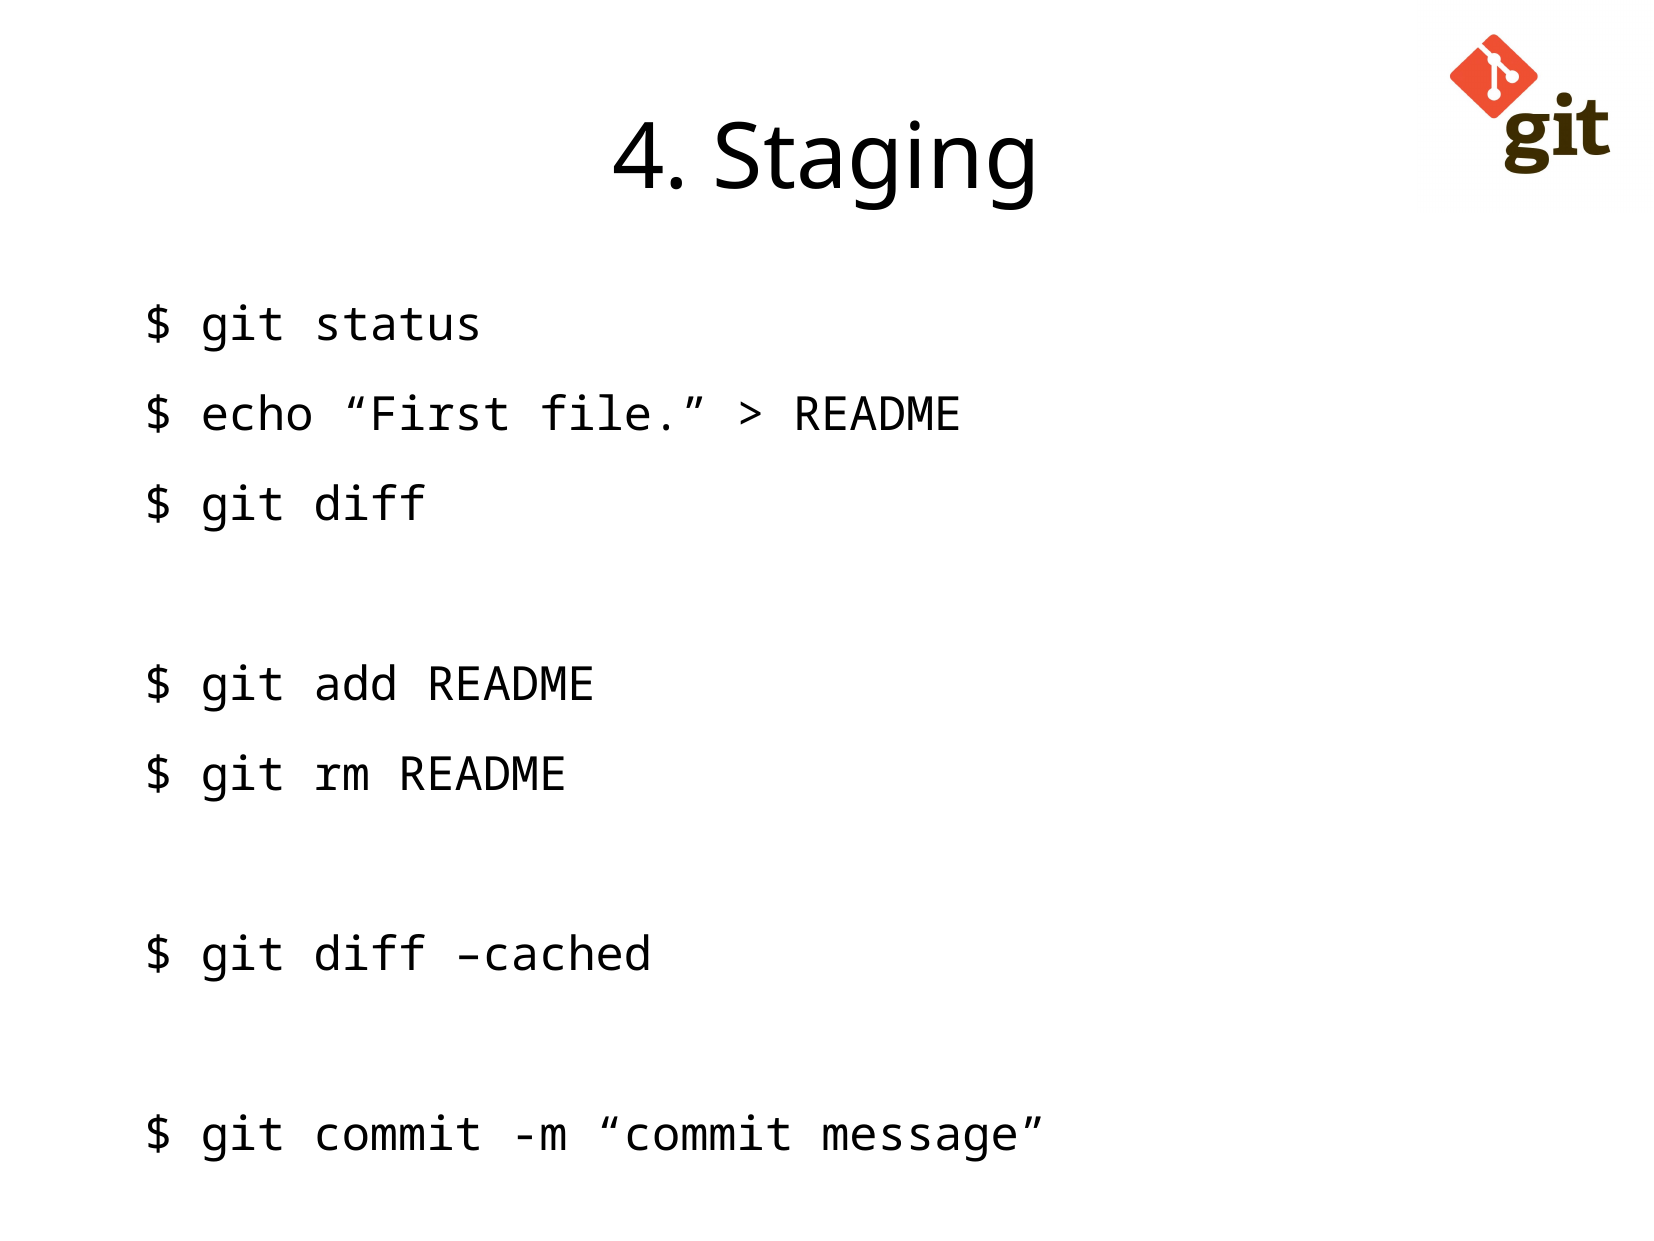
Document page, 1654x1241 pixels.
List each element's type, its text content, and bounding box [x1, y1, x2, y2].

list $ git status $ echo “First file.” > README $ git diff $ git add README $ git rm README $ git diff –cached $ git commit -m “commit message” [82, 290, 1571, 1170]
title 4. Staging [82, 49, 1571, 257]
picture [1417, 0, 1654, 213]
